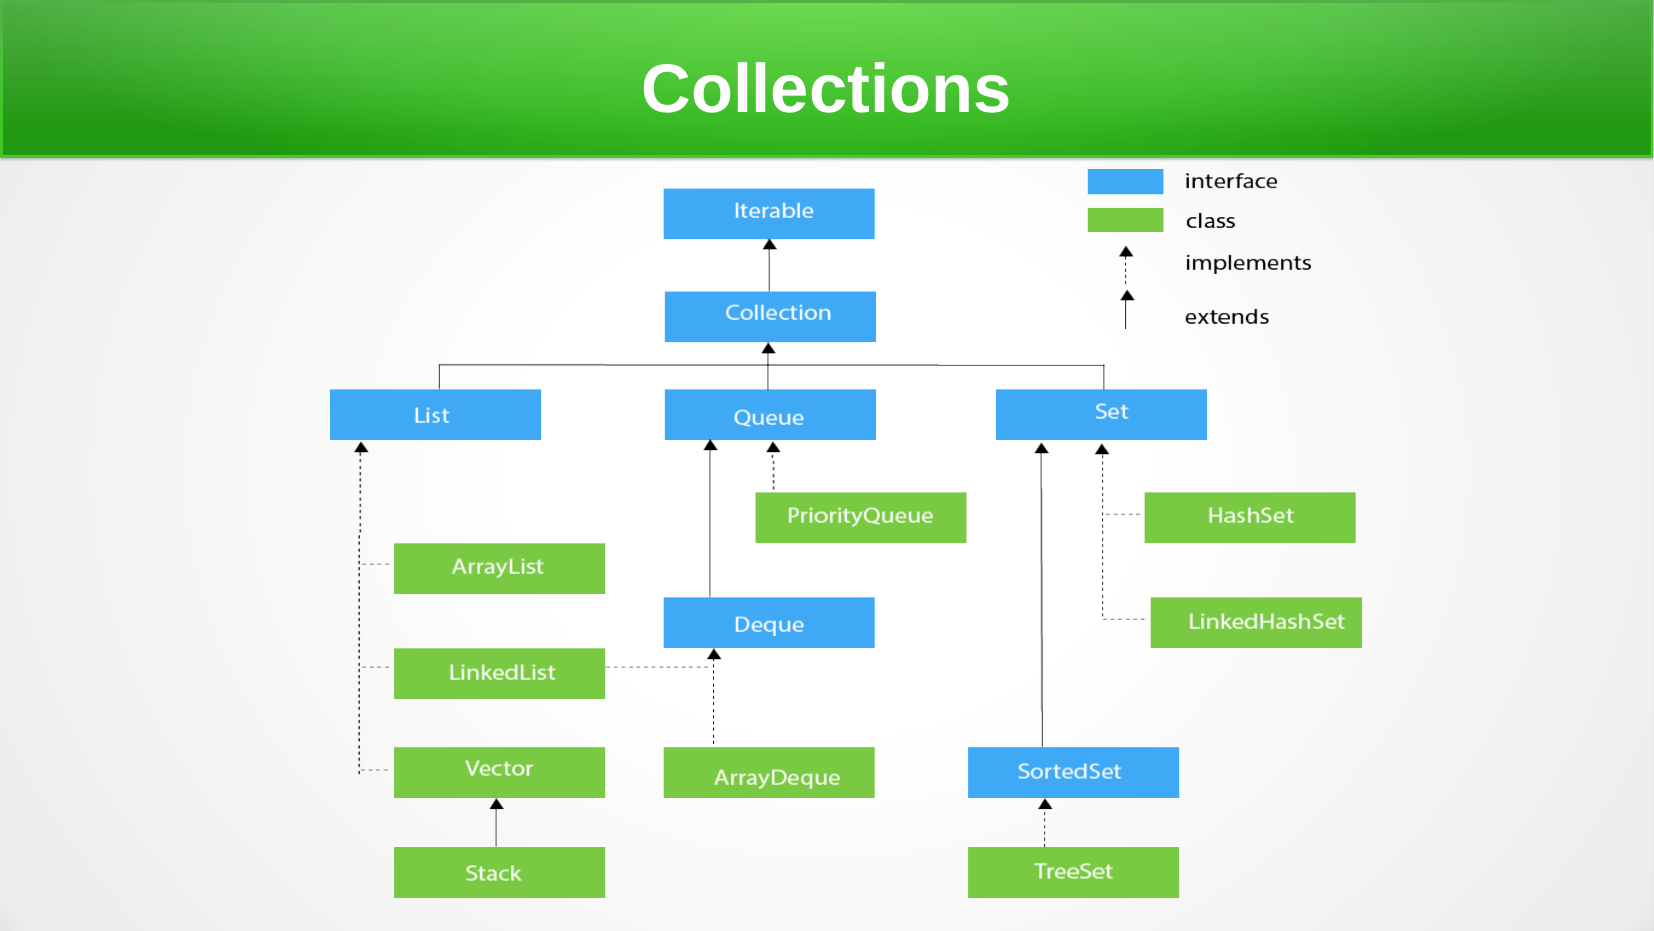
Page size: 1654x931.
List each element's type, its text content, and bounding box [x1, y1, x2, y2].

picture [330, 169, 1362, 898]
title Collections [82, 35, 1571, 142]
